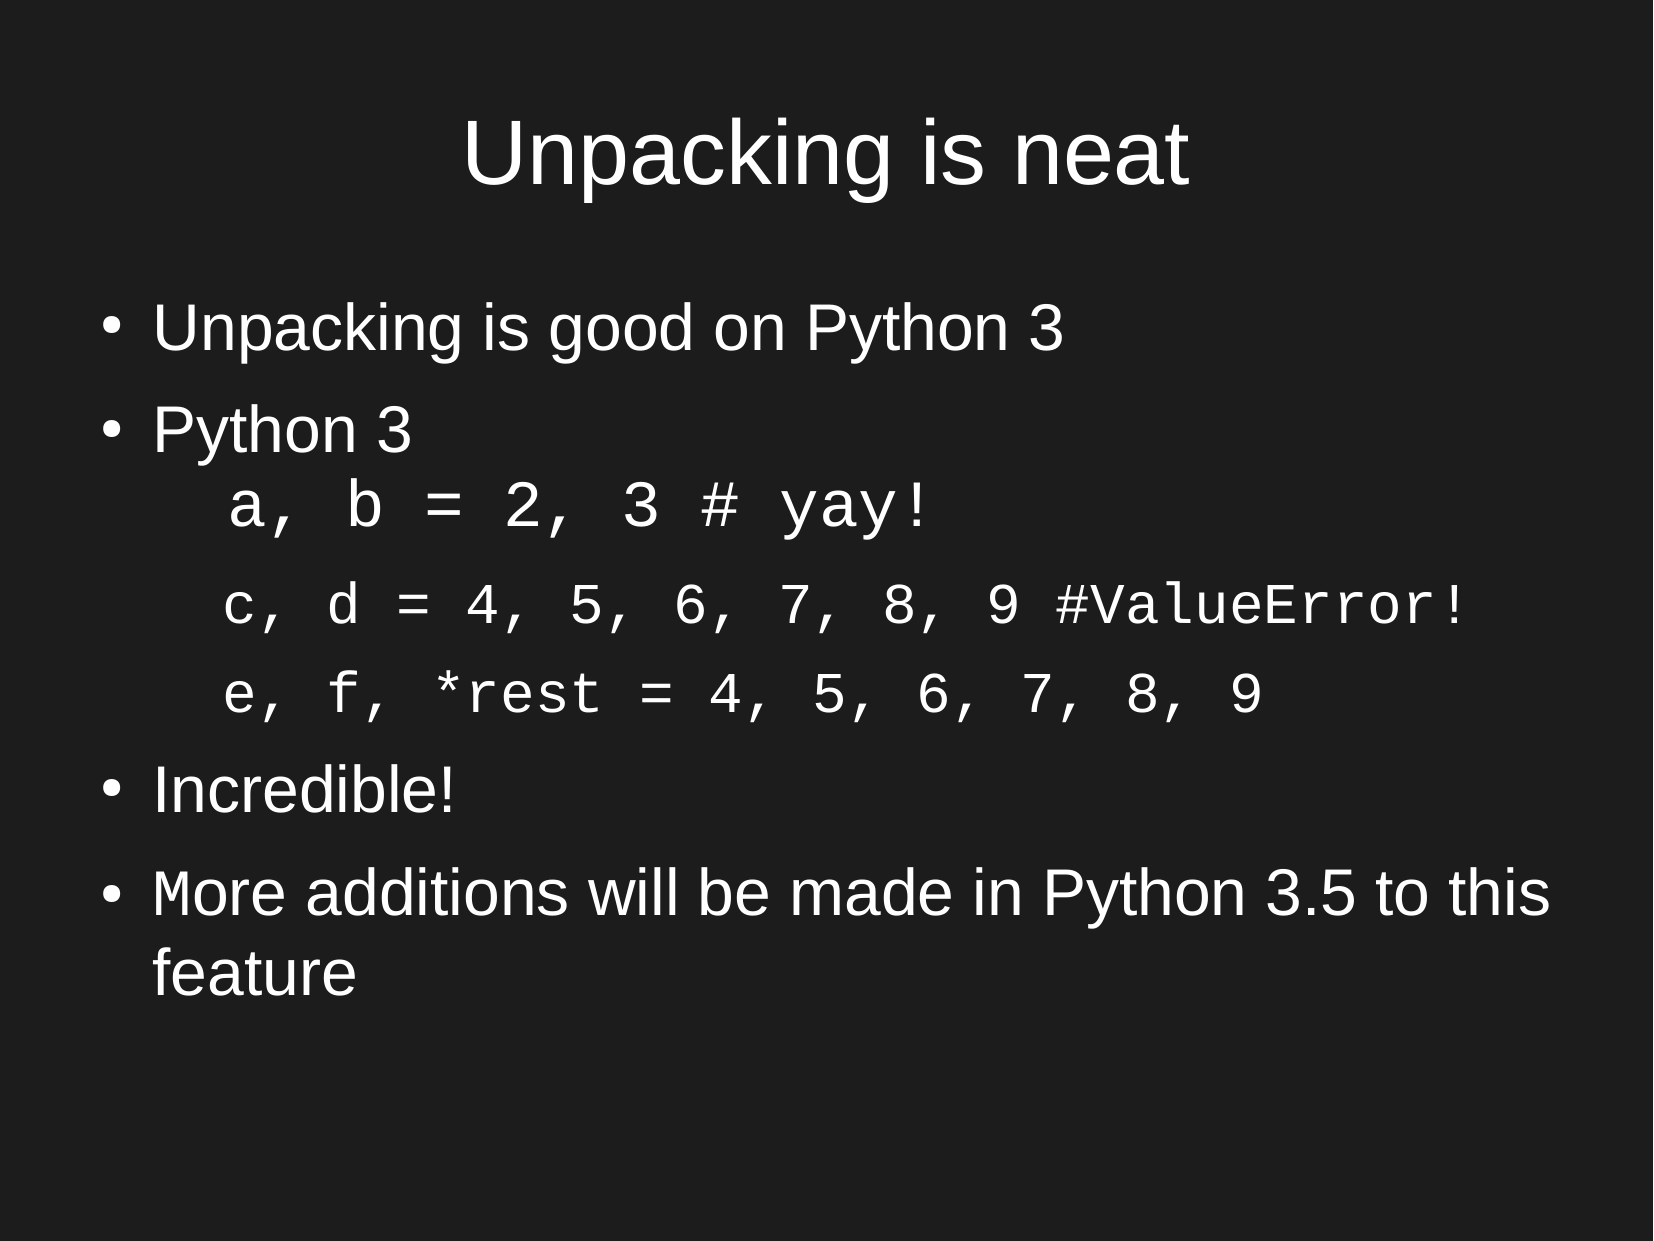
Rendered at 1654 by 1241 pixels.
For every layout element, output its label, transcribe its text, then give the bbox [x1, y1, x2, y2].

list Unpacking is good on Python 3 Python 3 a, b = 2, 3 # yay! c, d = 4, 5, 6, 7, 8, 9 #ValueError! e, f, *rest = 4, 5, 6, 7, 8, 9 Incredible! More additions will be made in Python 3.5 to this feature [82, 290, 1571, 1010]
title Unpacking is neat [82, 49, 1571, 257]
